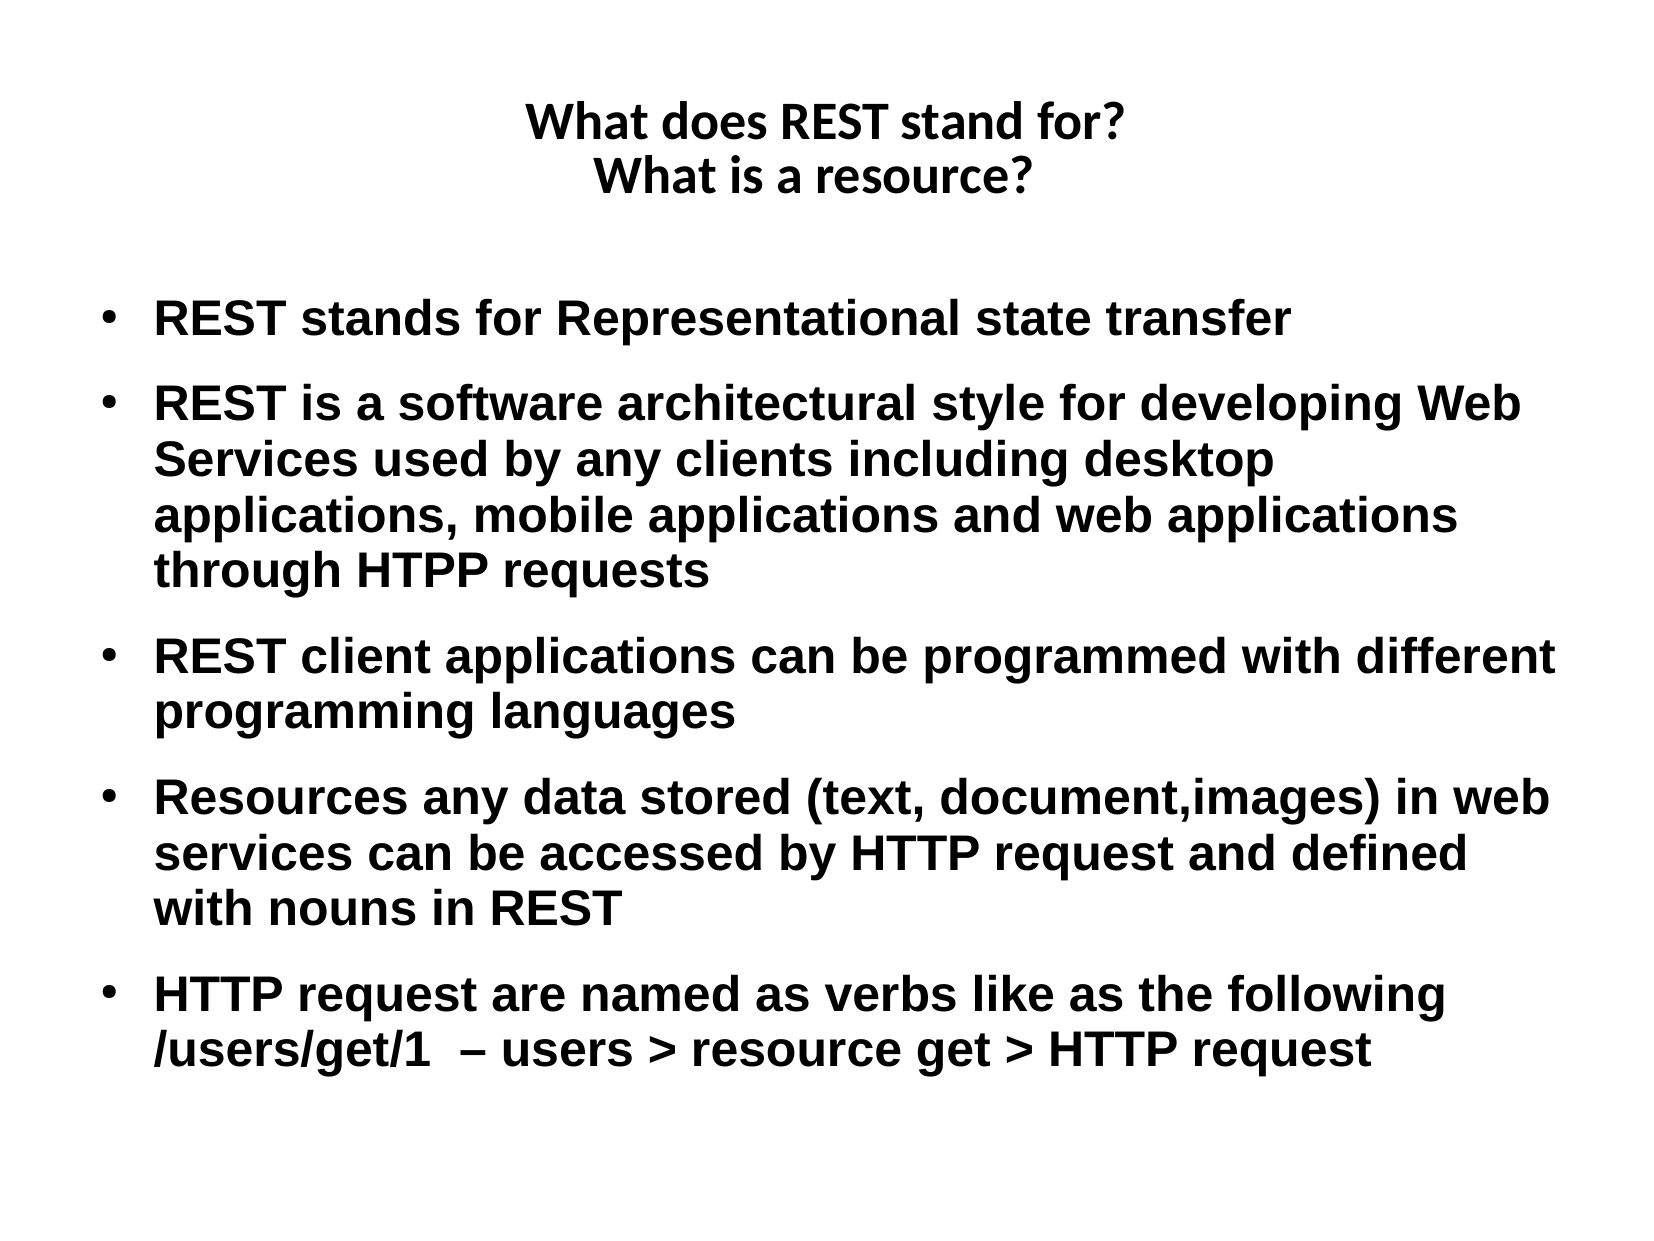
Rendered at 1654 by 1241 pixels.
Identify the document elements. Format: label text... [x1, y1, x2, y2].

list REST stands for Representational state transfer REST is a software architectural style for developing Web Services used by any clients including desktop applications, mobile applications and web applications through HTPP requests REST client applications can be programmed with different programming languages Resources any data stored (text, document,images) in web services can be accessed by HTTP request and defined with nouns in REST HTTP request are named as verbs like as the following /users/get/1 – users > resource get > HTTP request [82, 290, 1571, 1173]
title What does REST stand for? What is a resource? [82, 49, 1571, 257]
